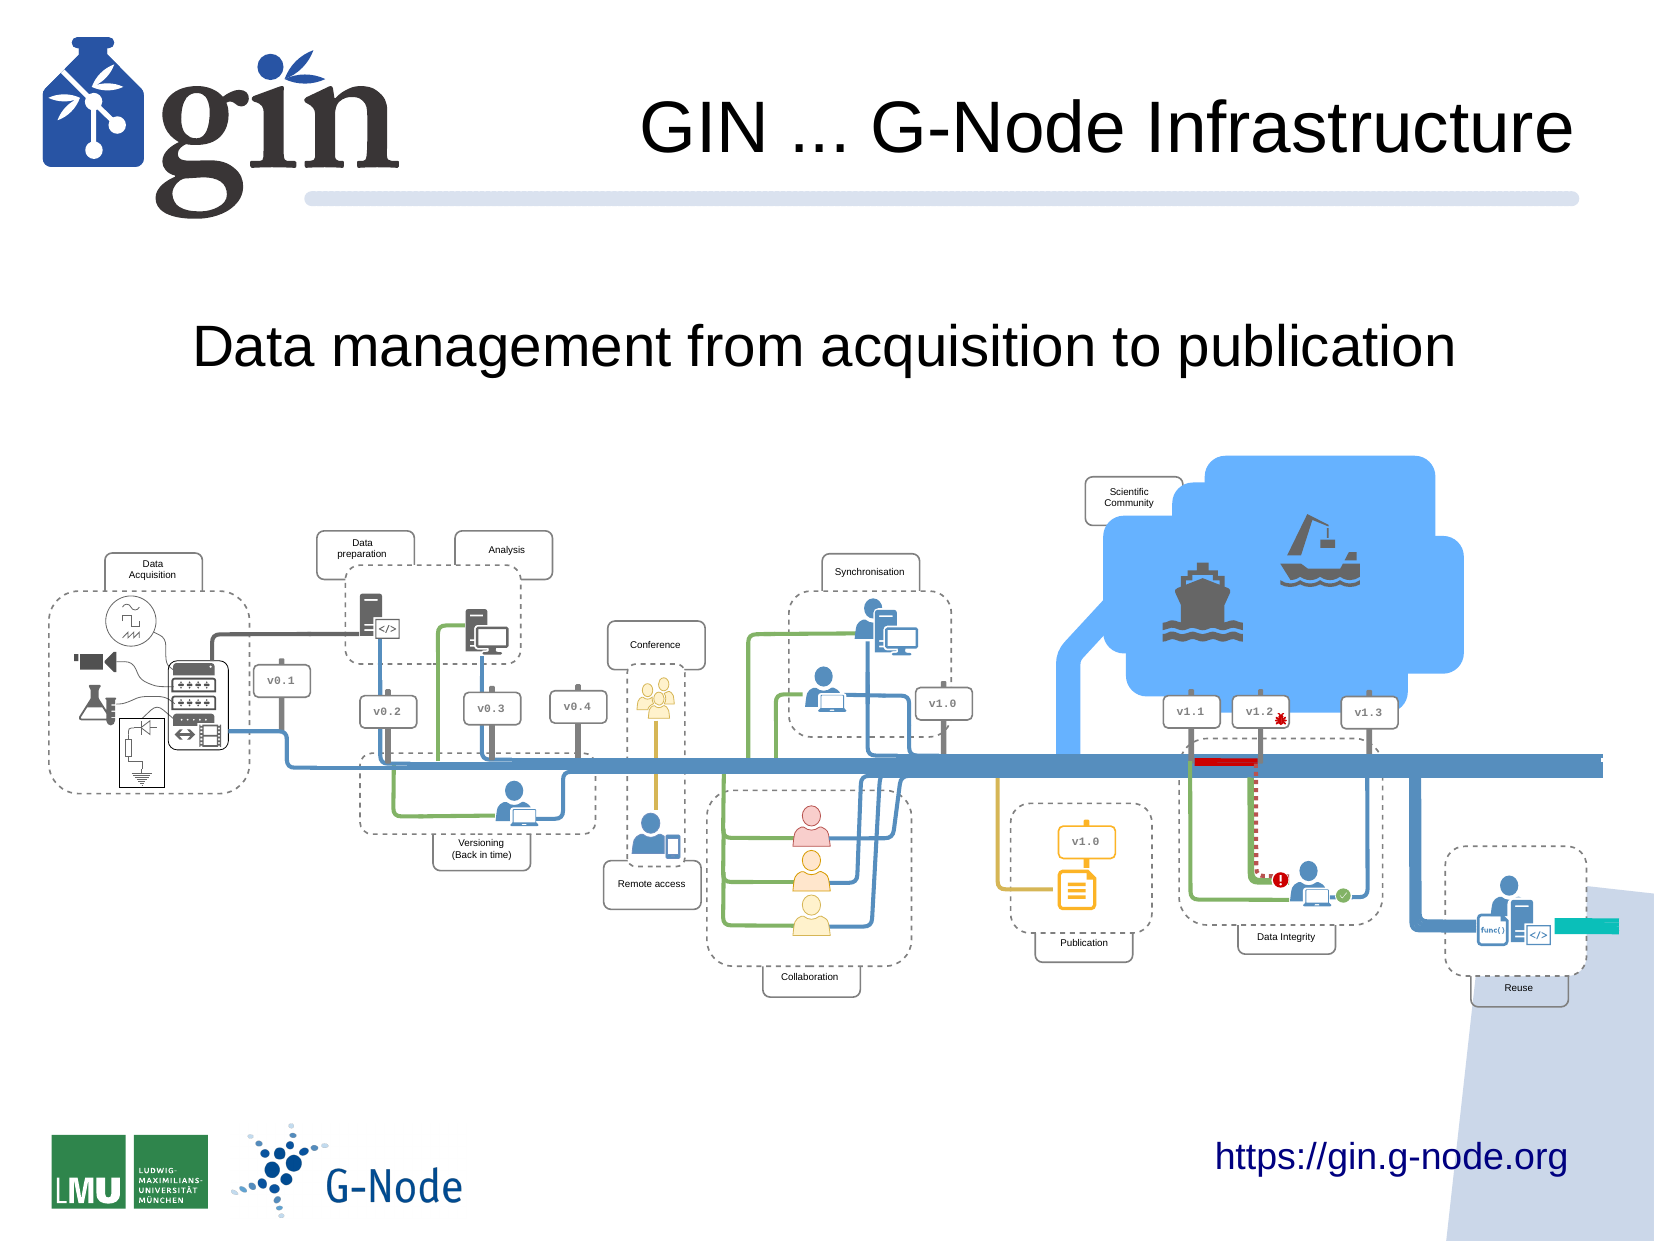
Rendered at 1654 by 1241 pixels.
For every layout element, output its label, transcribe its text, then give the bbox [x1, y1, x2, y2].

list Data management from acquisition to publication [121, 314, 1497, 405]
picture [47, 454, 1623, 1009]
picture [33, 30, 409, 224]
text_box GIN ... G-Node Infrastructure [87, 30, 1576, 226]
picture [230, 1123, 467, 1219]
text_box https://gin.g-node.org [1200, 1128, 1625, 1186]
